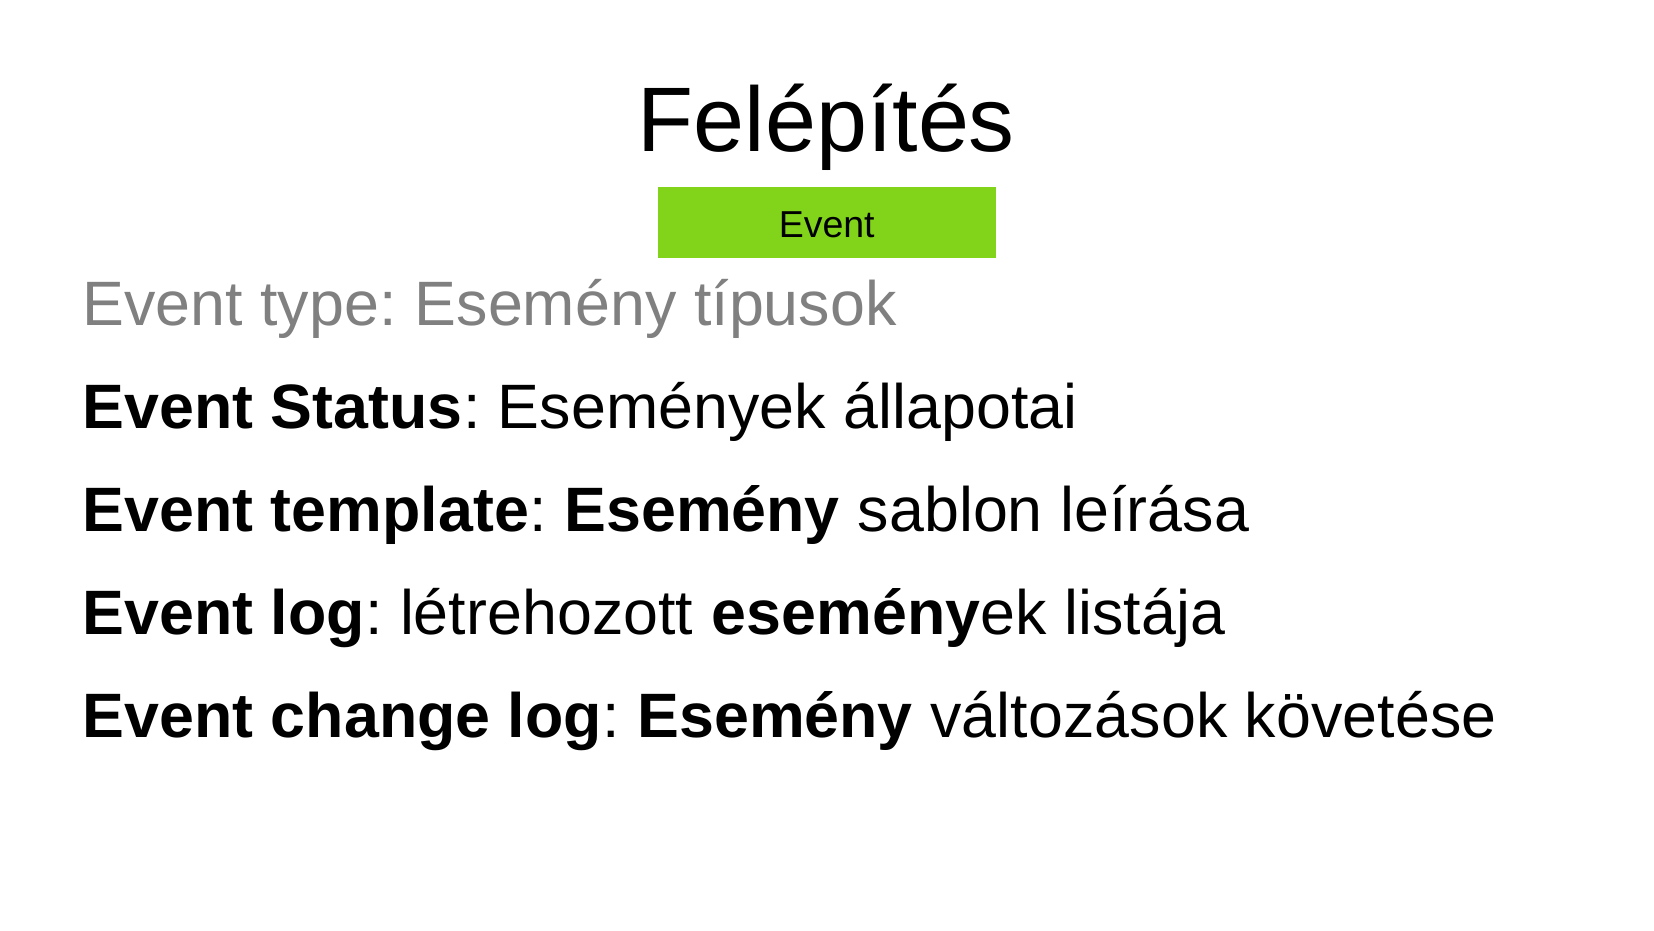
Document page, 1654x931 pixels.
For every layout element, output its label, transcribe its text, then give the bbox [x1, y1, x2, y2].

title Felépítés [82, 37, 1571, 193]
text_box Event [658, 187, 996, 258]
list Event type: Esemény típusok Event Status: Események állapotai Event template: Esemény sablon leírása Event log: létrehozott események listája Event change log: Esemény változások követése [82, 262, 1571, 757]
